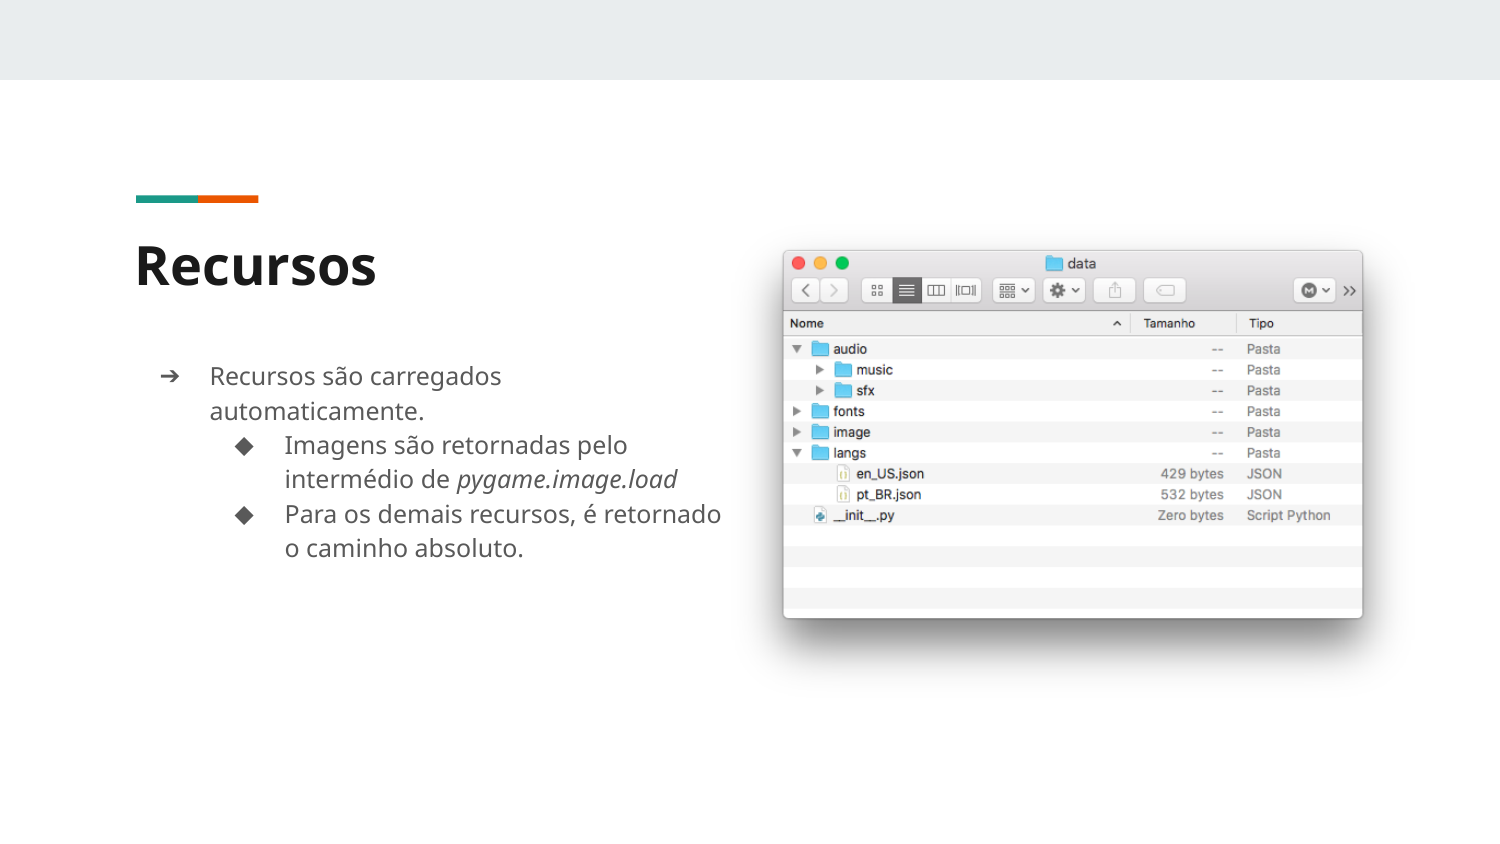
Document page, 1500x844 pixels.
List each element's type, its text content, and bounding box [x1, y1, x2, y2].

picture [722, 216, 1424, 706]
title Recursos [119, 216, 722, 305]
list Recursos são carregados automaticamente. Imagens são retornadas pelo intermédio de pygame.image.load Para os demais recursos, é retornado o caminho absoluto. [119, 341, 739, 712]
